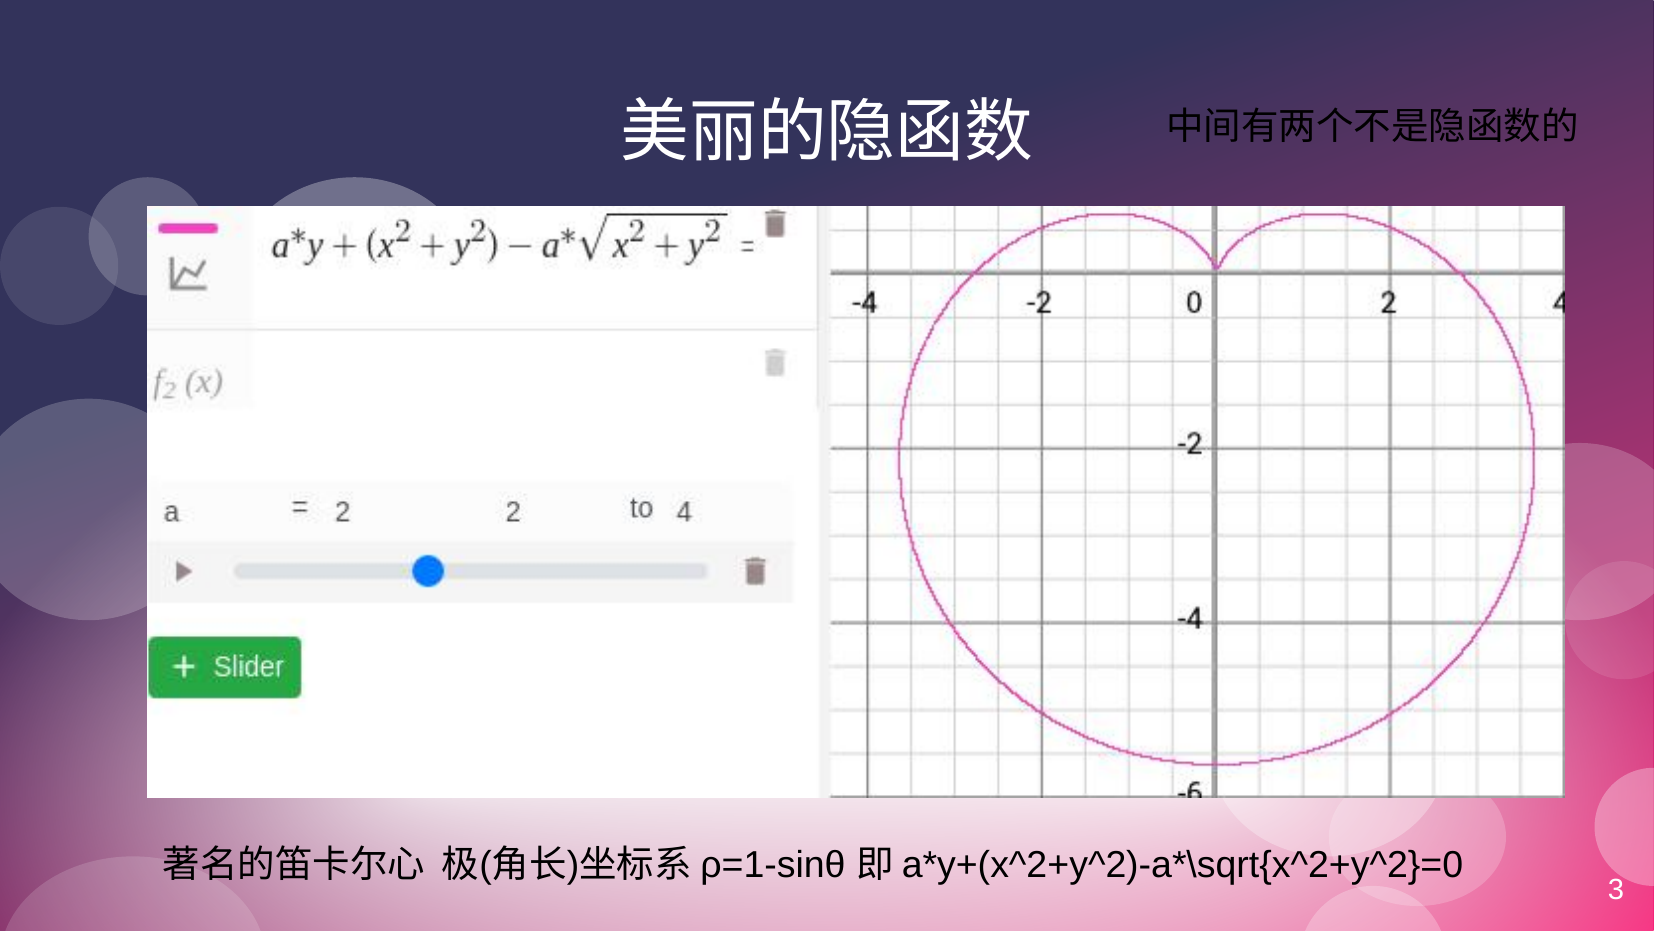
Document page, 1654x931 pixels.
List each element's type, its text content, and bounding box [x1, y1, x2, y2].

title 美丽的隐函数 [88, 44, 1565, 207]
text_box 著名的笛卡尔心 极(角长)坐标系 ρ=1-sinθ 即 a*y+(x^2+y^2)-a*\sqrt{x^2+y^2}=0 [147, 826, 1506, 886]
picture [147, 206, 1565, 798]
text_box 中间有两个不是隐函数的 [1151, 88, 1625, 148]
